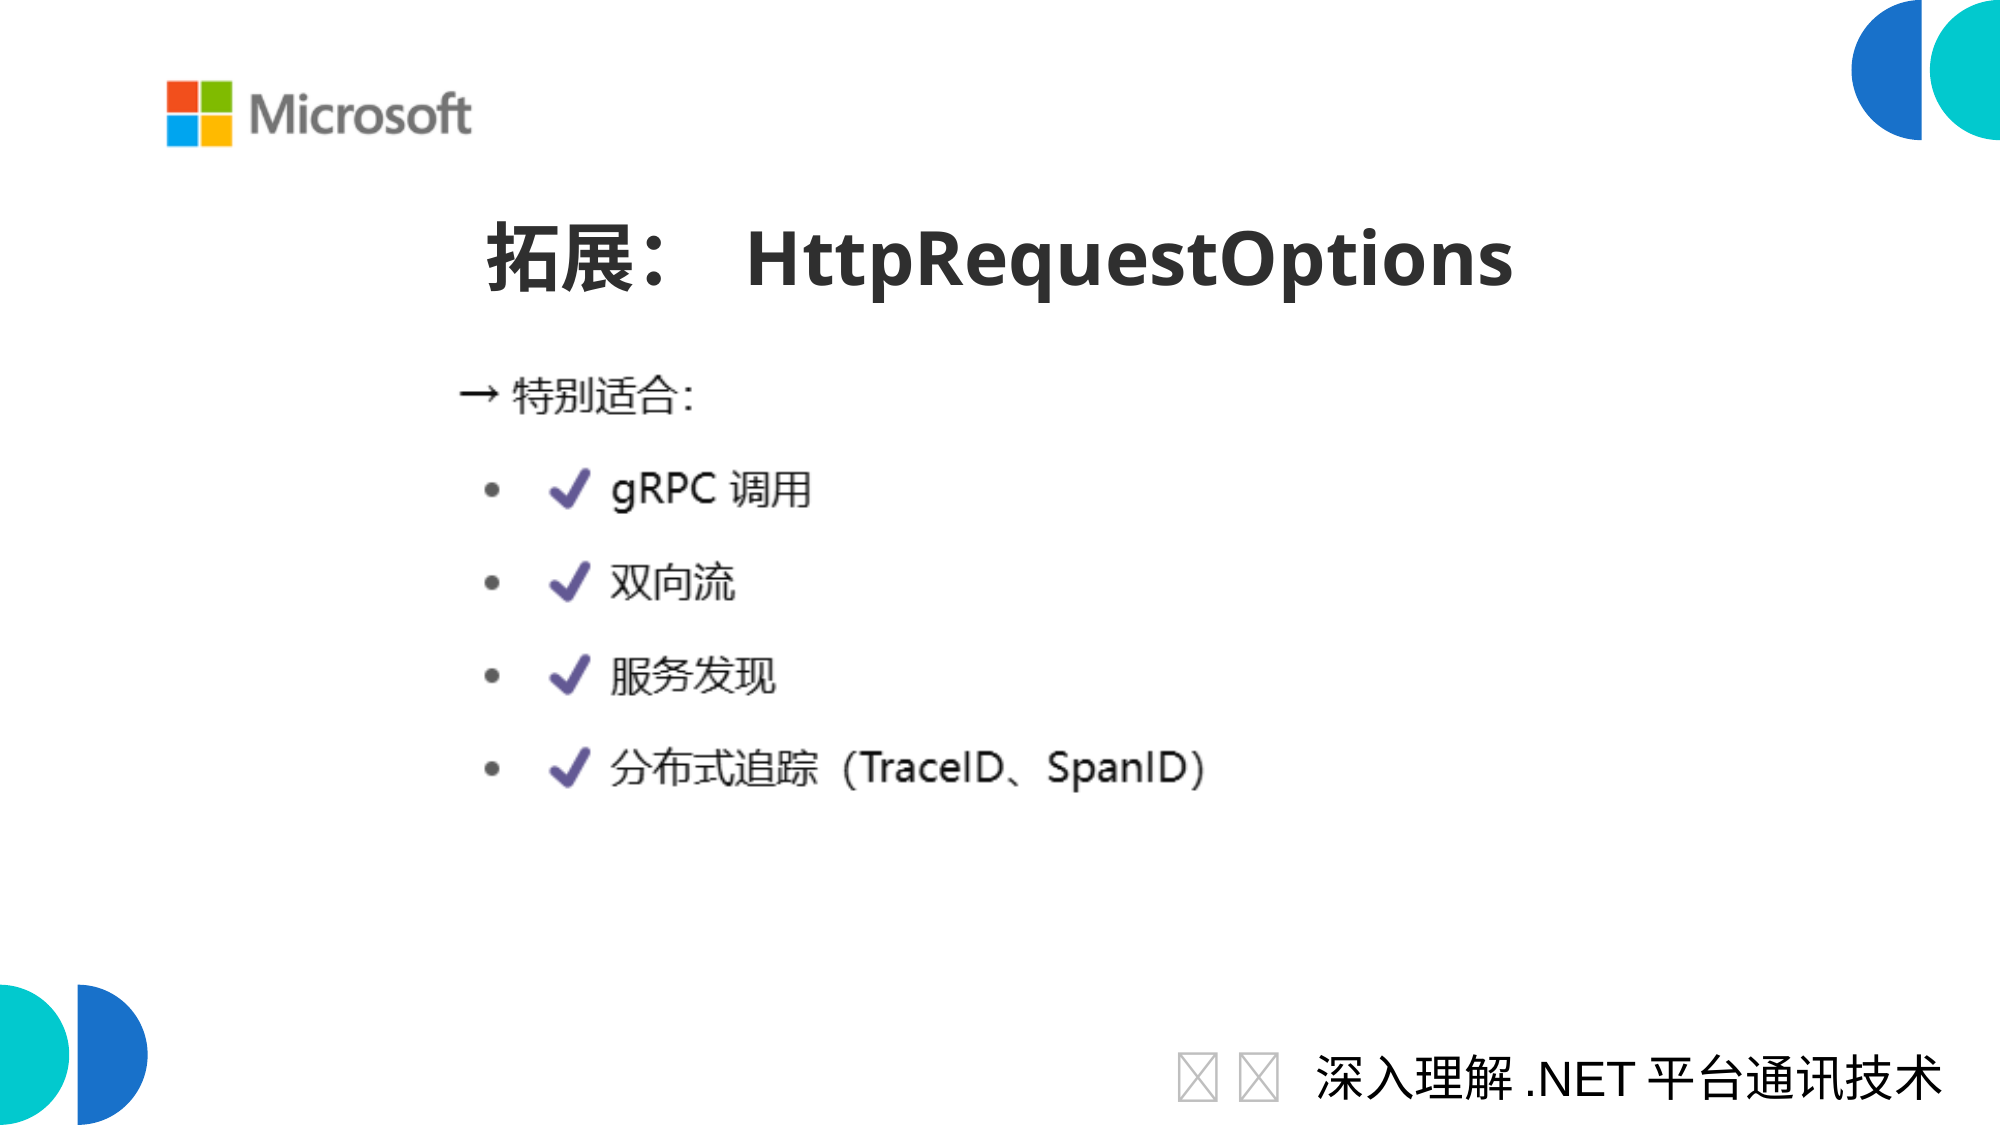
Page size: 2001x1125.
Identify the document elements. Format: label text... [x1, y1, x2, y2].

picture [291, 359, 1802, 890]
title 拓展： HttpRequestOptions [138, 174, 1862, 361]
picture [85, 41, 552, 189]
subtitle 🚀 🚀 深入理解.NET平台通讯技术 [1173, 1046, 1952, 1107]
